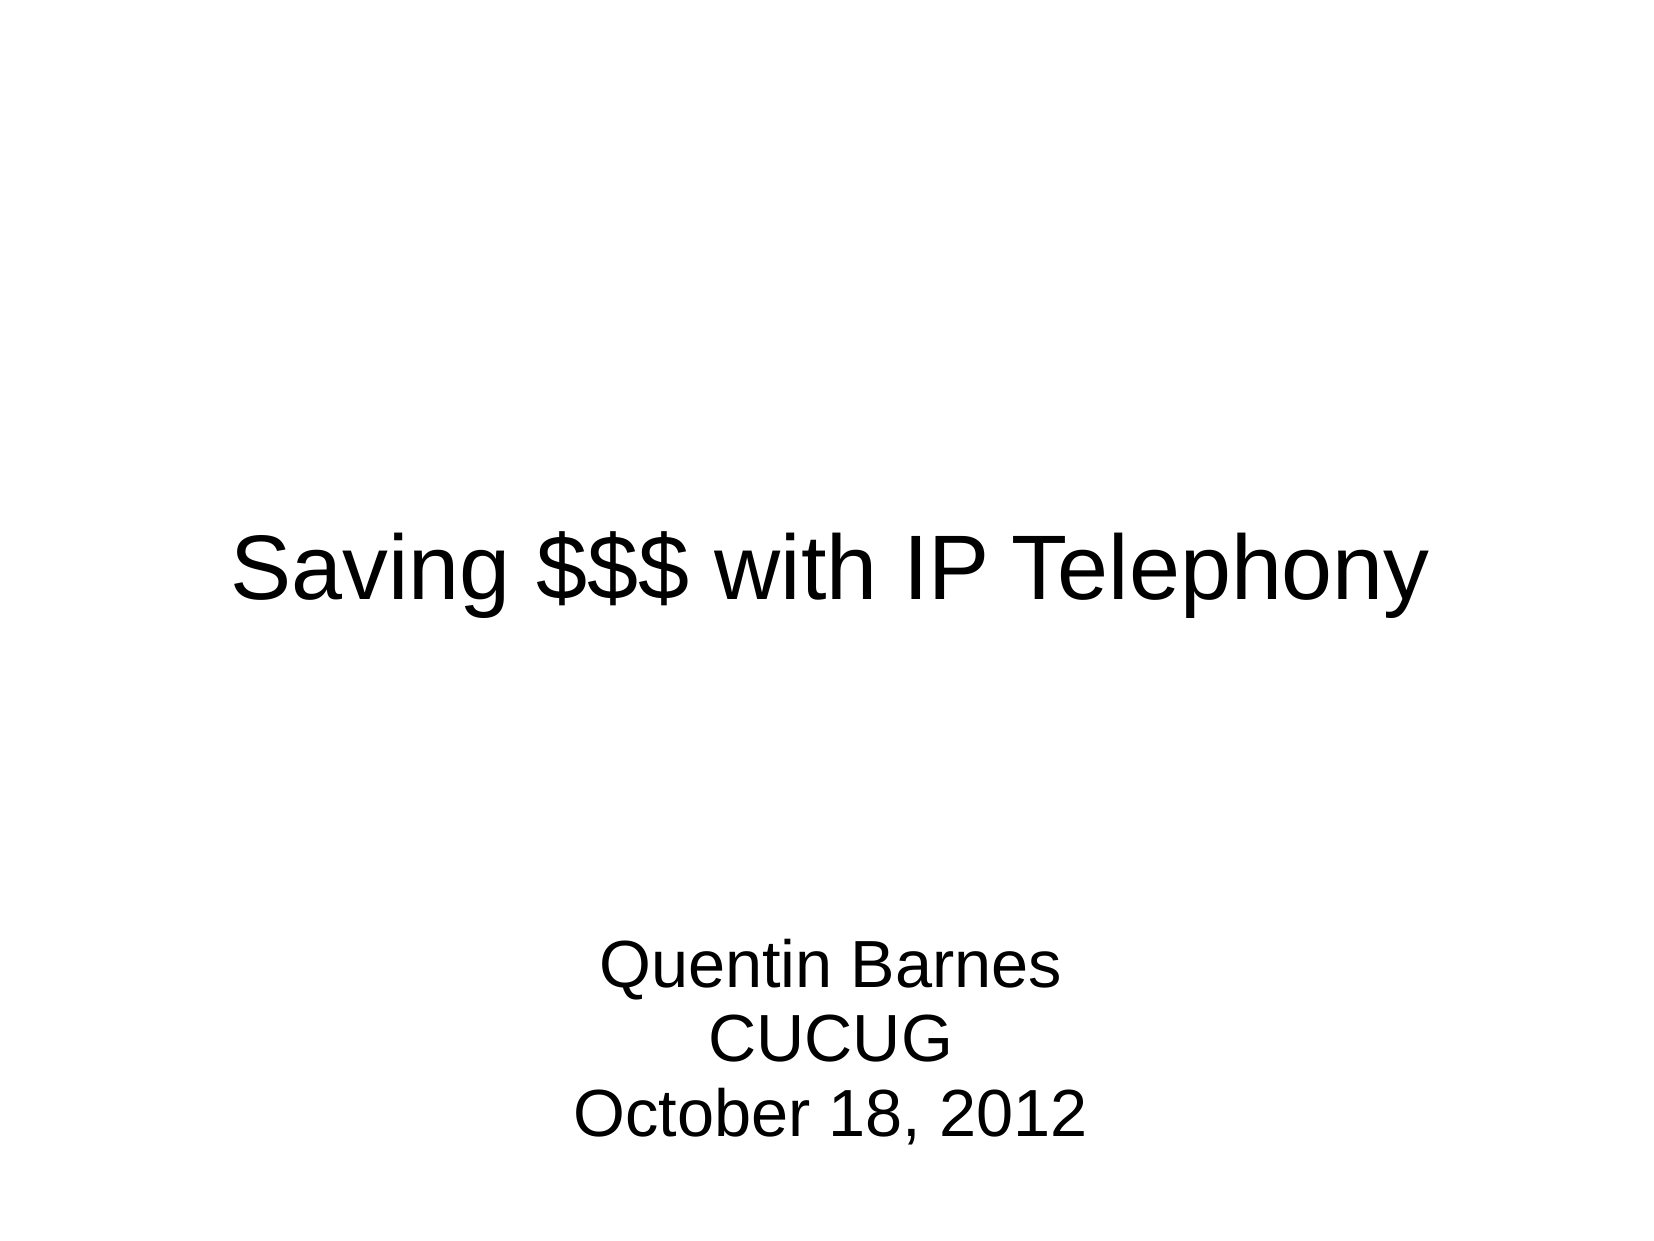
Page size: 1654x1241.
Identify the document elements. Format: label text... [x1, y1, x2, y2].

title Saving $$$ with IP Telephony Quentin Barnes CUCUG October 18, 2012 [86, 106, 1576, 1151]
